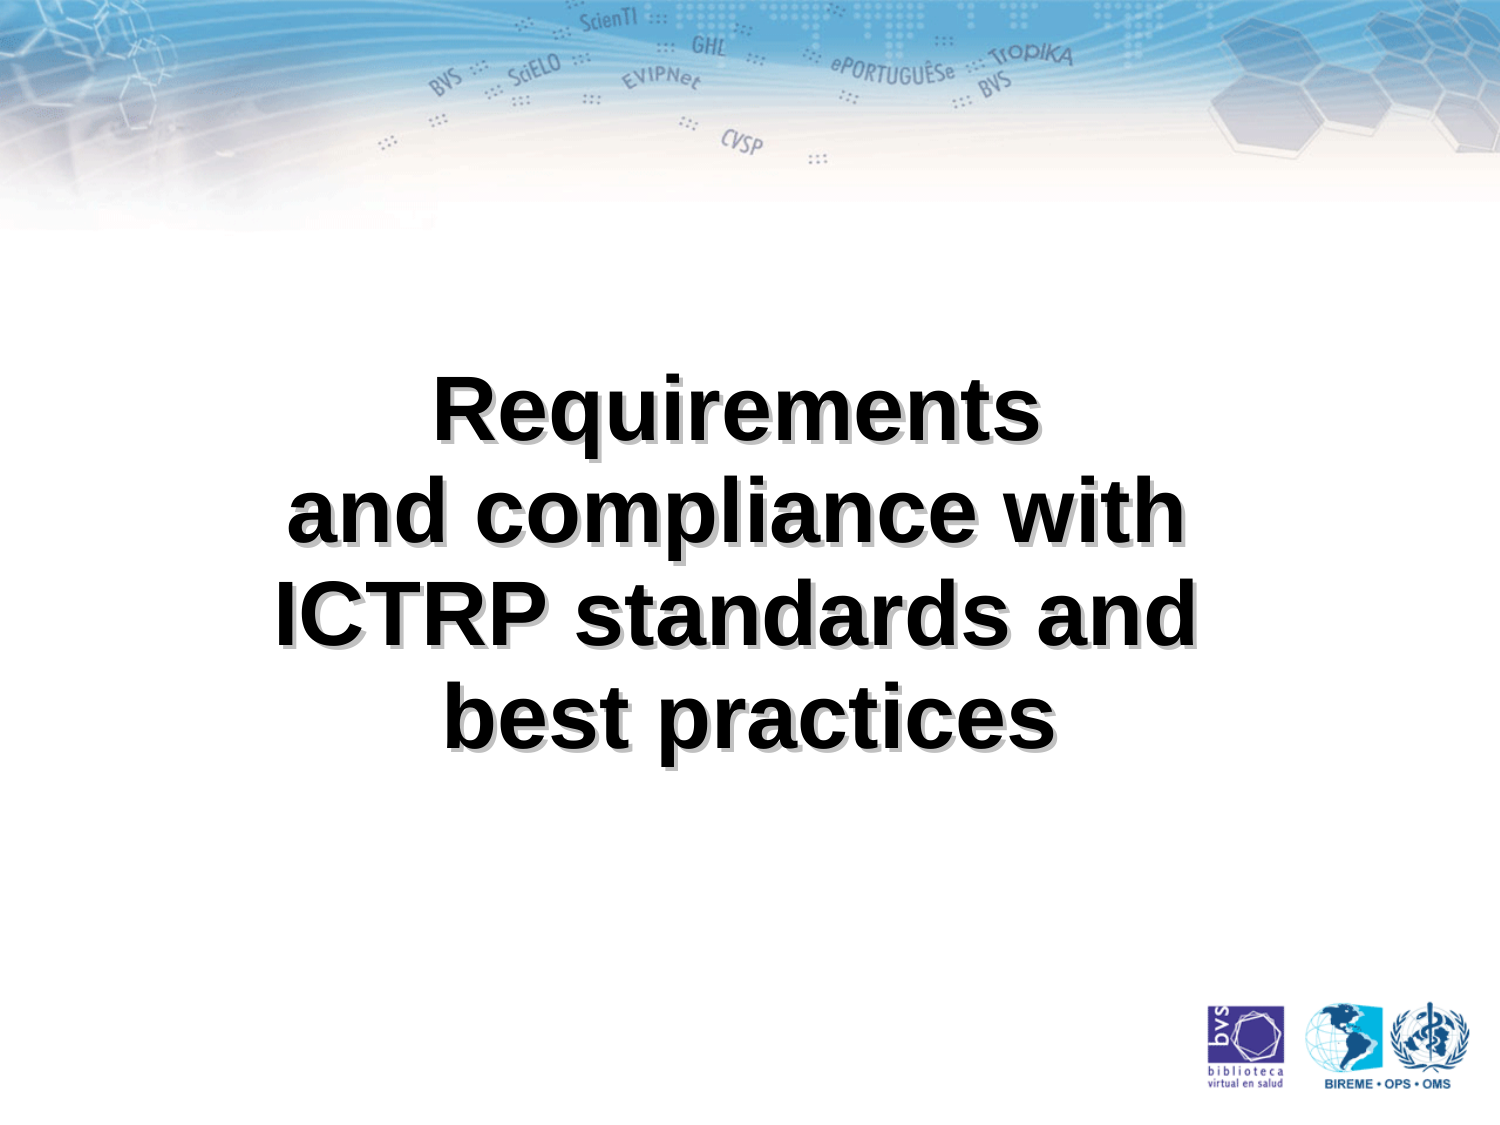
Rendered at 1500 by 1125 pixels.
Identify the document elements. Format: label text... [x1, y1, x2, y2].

picture [0, 768, 1500, 1125]
picture [0, 0, 1500, 357]
title Requirements and compliance with ICTRP standards and best practices [0, 357, 1500, 768]
